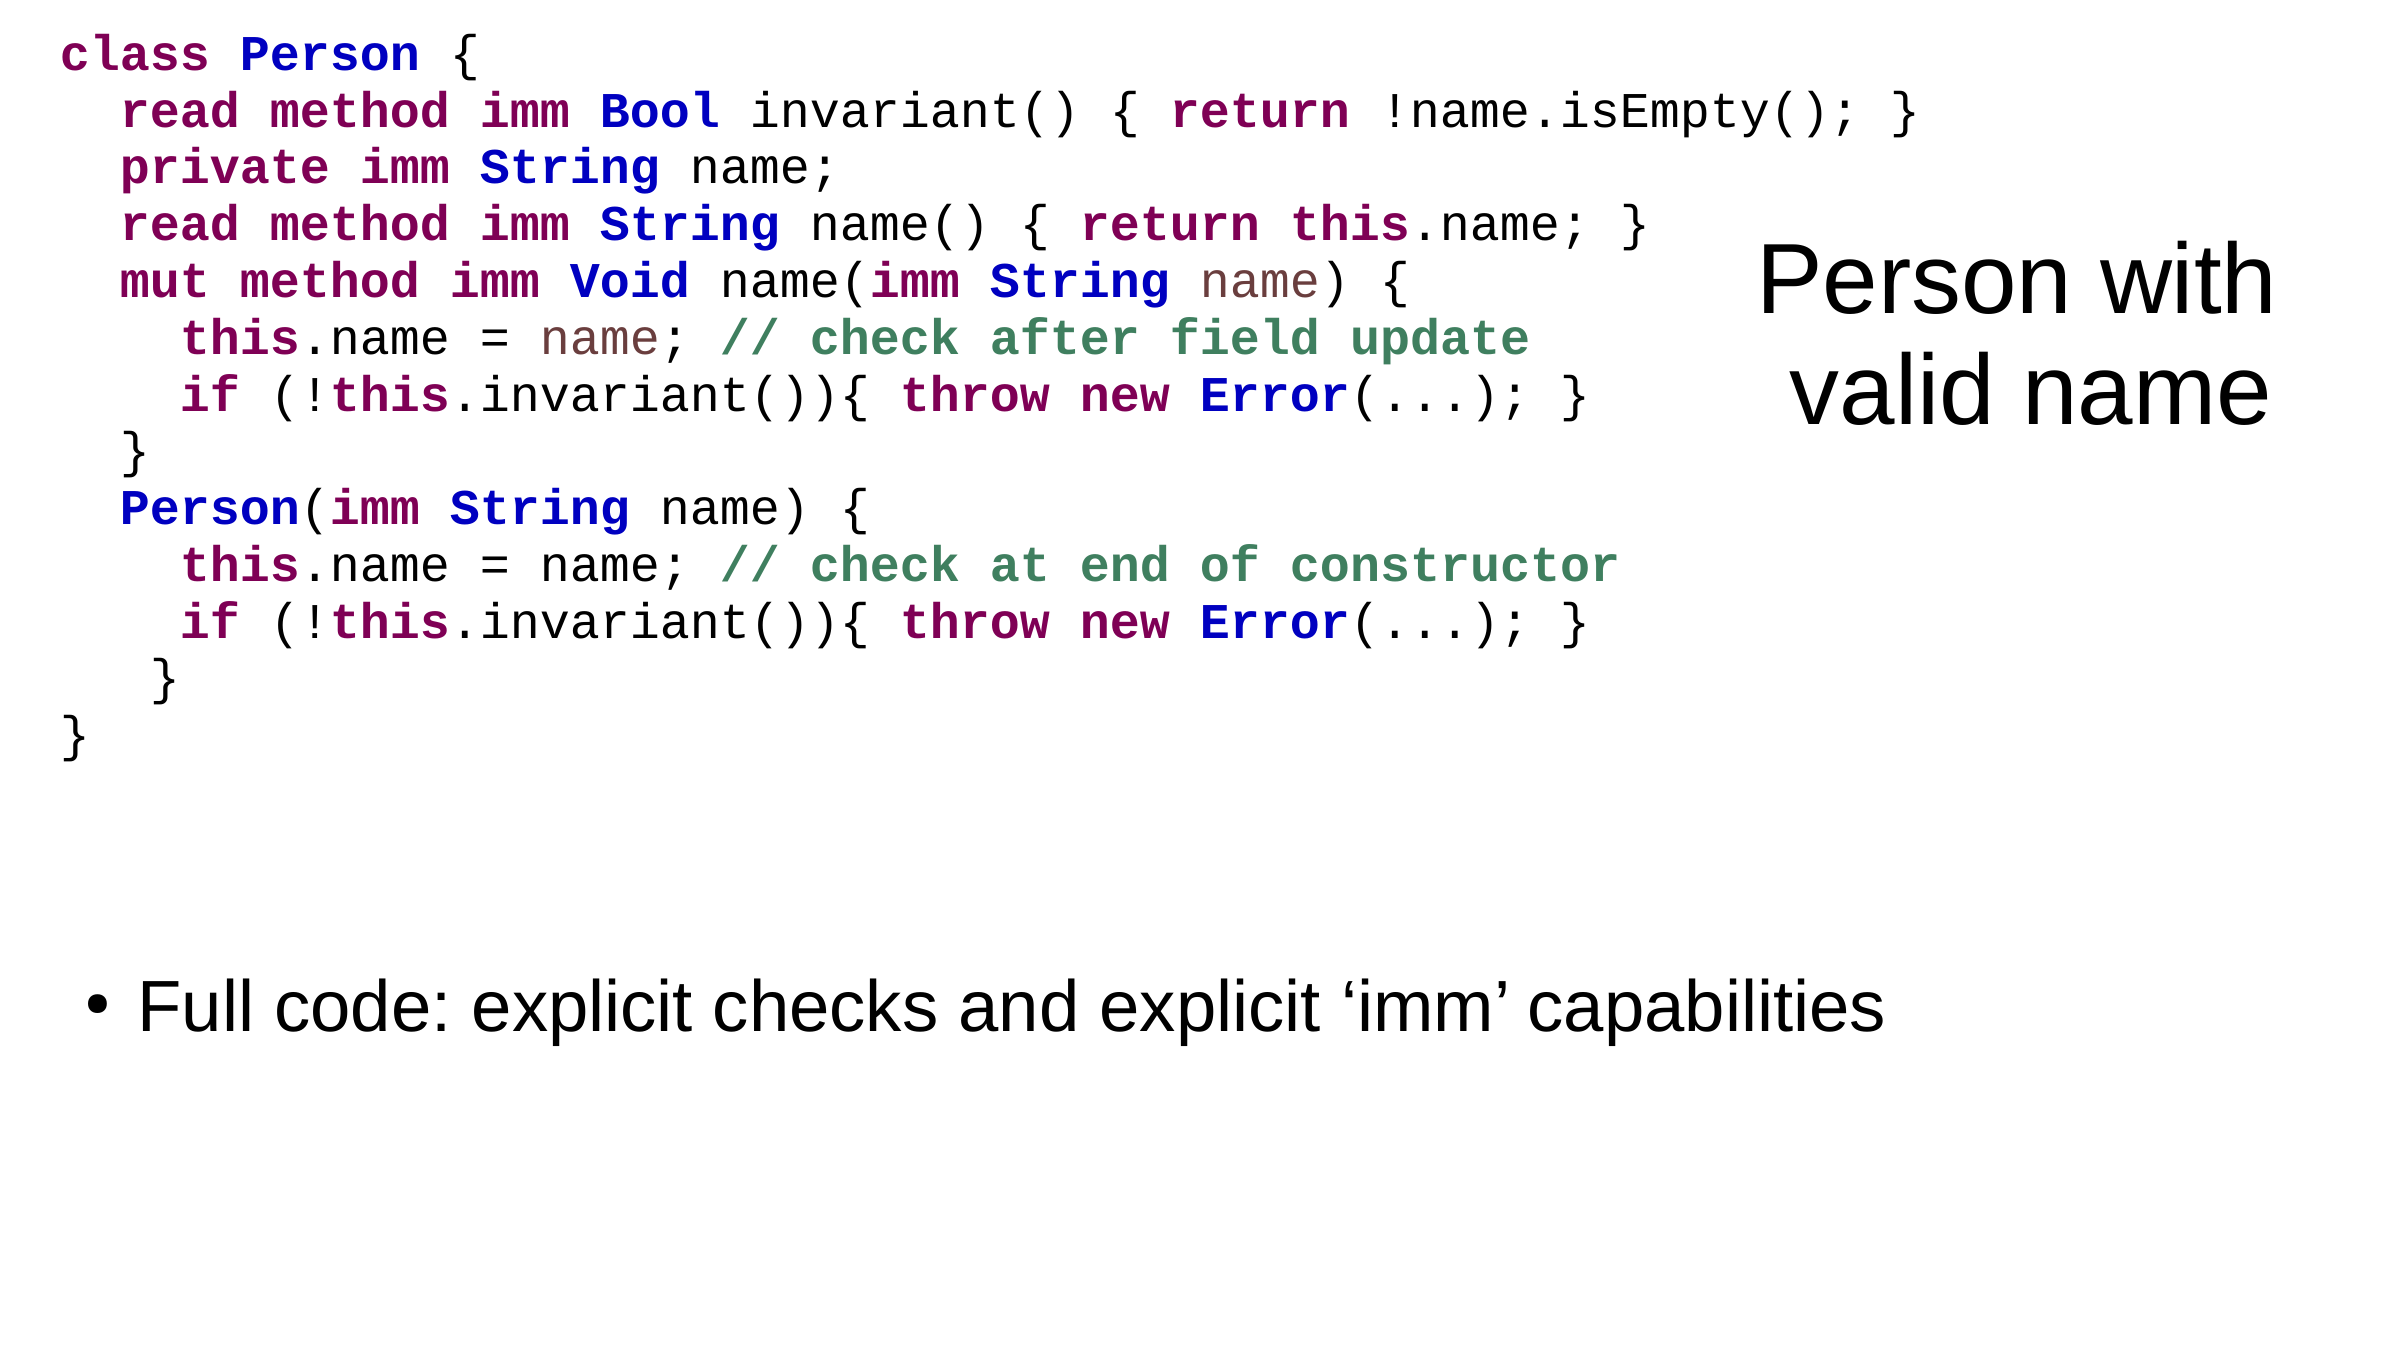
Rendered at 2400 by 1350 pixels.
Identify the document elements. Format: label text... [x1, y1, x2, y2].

list Full code: explicit checks and explicit ‘imm’ capabilities [66, 965, 2352, 1350]
text_box class Person { read method imm Bool invariant() { return !name.isEmpty(); } private imm String name; read method imm String name() { return this.name; } mut method imm Void name(imm String name) { this.name = name; // check after field update if (!this.invariant()){ throw new Error(...); } } Person(imm String name) { this.name = name; // check at end of constructor if (!this.invariant()){ throw new Error(...); } } } [45, 21, 2026, 847]
title Person with valid name [2026, 221, 2378, 448]
